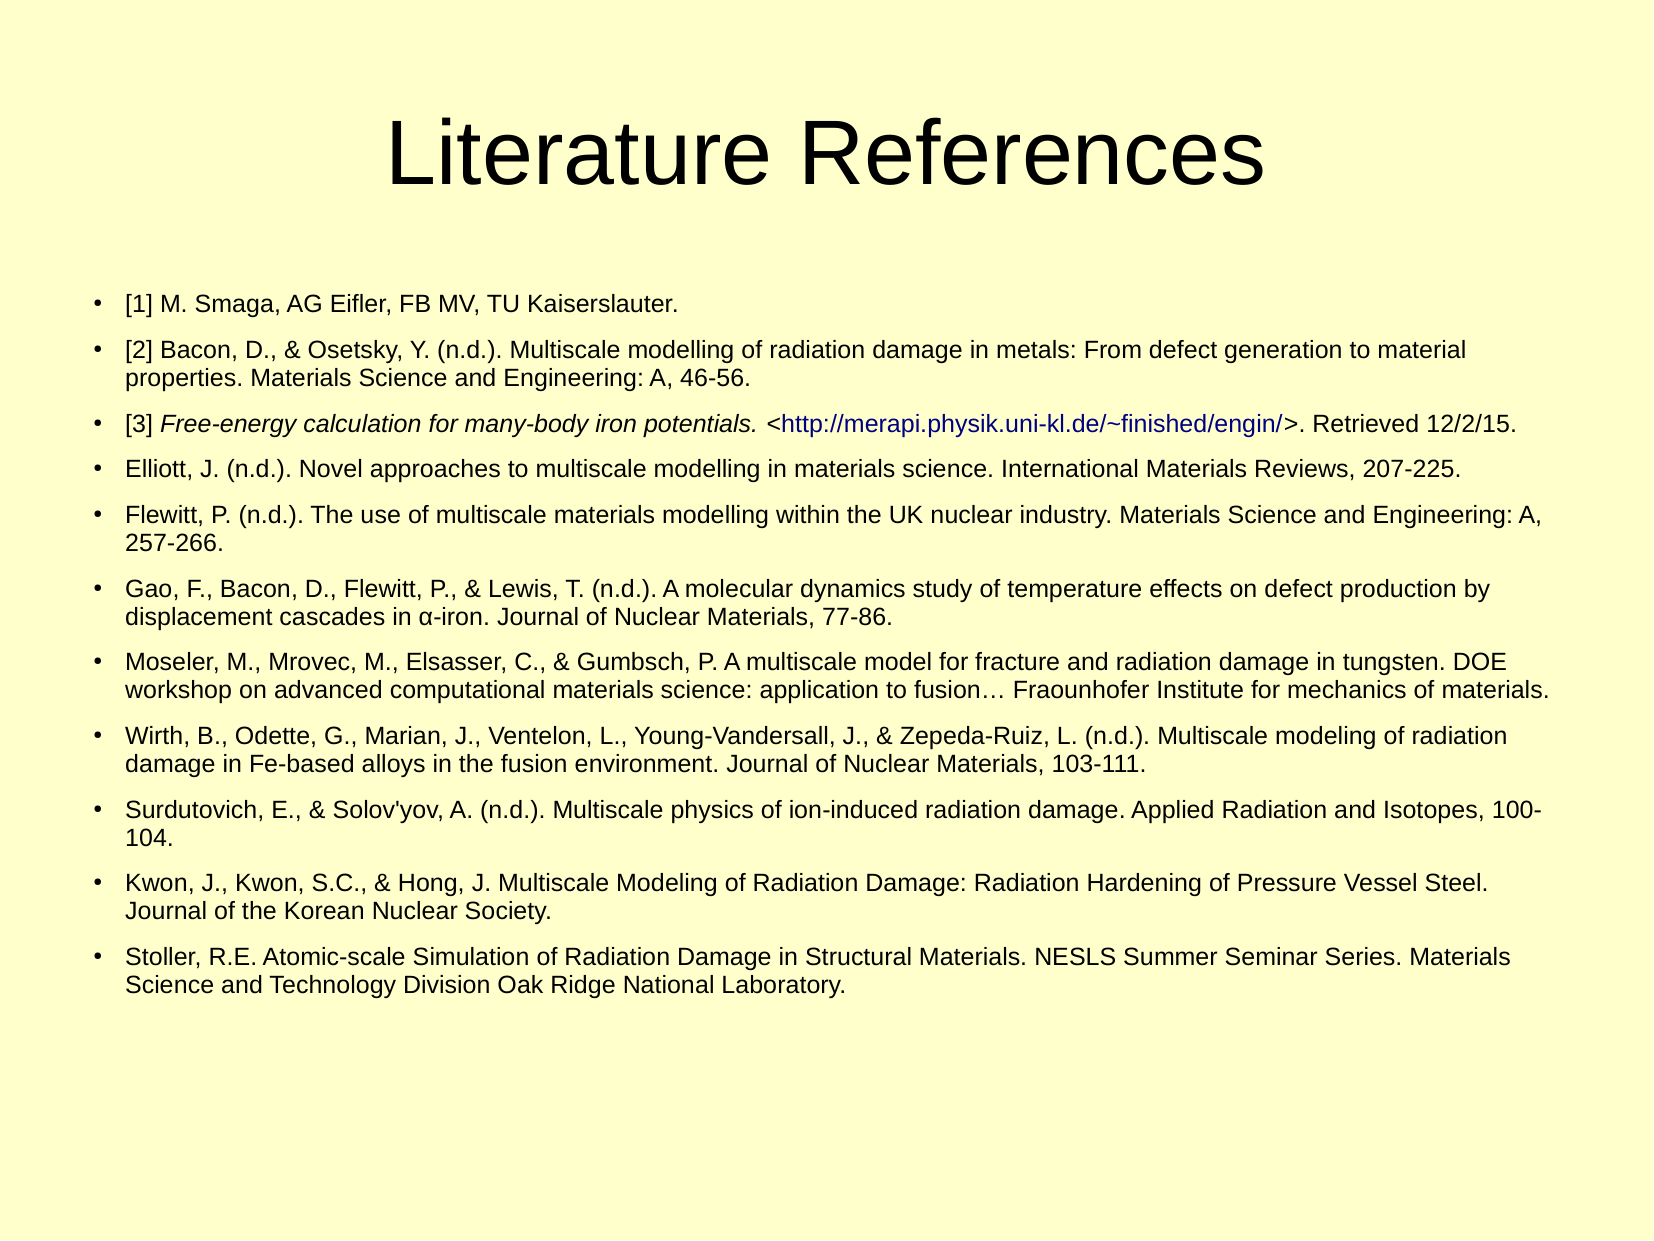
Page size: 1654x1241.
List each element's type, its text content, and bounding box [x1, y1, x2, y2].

title Literature References [82, 49, 1571, 257]
list [1] M. Smaga, AG Eifler, FB MV, TU Kaiserslauter. [2] Bacon, D., & Osetsky, Y. (n.d.). Multiscale modelling of radiation damage in metals: From defect generation to material properties. Materials Science and Engineering: A, 46-56. [3] Free-energy calculation for many-body iron potentials. <http://merapi.physik.uni-kl.de/~finished/engin/>. Retrieved 12/2/15. Elliott, J. (n.d.). Novel approaches to multiscale modelling in materials science. International Materials Reviews, 207-225. Flewitt, P. (n.d.). The use of multiscale materials modelling within the UK nuclear industry. Materials Science and Engineering: A, 257-266. Gao, F., Bacon, D., Flewitt, P., & Lewis, T. (n.d.). A molecular dynamics study of temperature effects on defect production by displacement cascades in α-iron. Journal of Nuclear Materials, 77-86. Moseler, M., Mrovec, M., Elsasser, C., & Gumbsch, P. A multiscale model for fracture and radiation damage in tungsten. DOE workshop on advanced computational materials science: application to fusion… Fraounhofer Institute for mechanics of materials. Wirth, B., Odette, G., Marian, J., Ventelon, L., Young-Vandersall, J., & Zepeda-Ruiz, L. (n.d.). Multiscale modeling of radiation damage in Fe-based alloys in the fusion environment. Journal of Nuclear Materials, 103-111. Surdutovich, E., & Solov'yov, A. (n.d.). Multiscale physics of ion-induced radiation damage. Applied Radiation and Isotopes, 100-104. Kwon, J., Kwon, S.C., & Hong, J. Multiscale Modeling of Radiation Damage: Radiation Hardening of Pressure Vessel Steel. Journal of the Korean Nuclear Society. Stoller, R.E. Atomic-scale Simulation of Radiation Damage in Structural Materials. NESLS Summer Seminar Series. Materials Science and Technology Division Oak Ridge National Laboratory. [82, 290, 1571, 1010]
